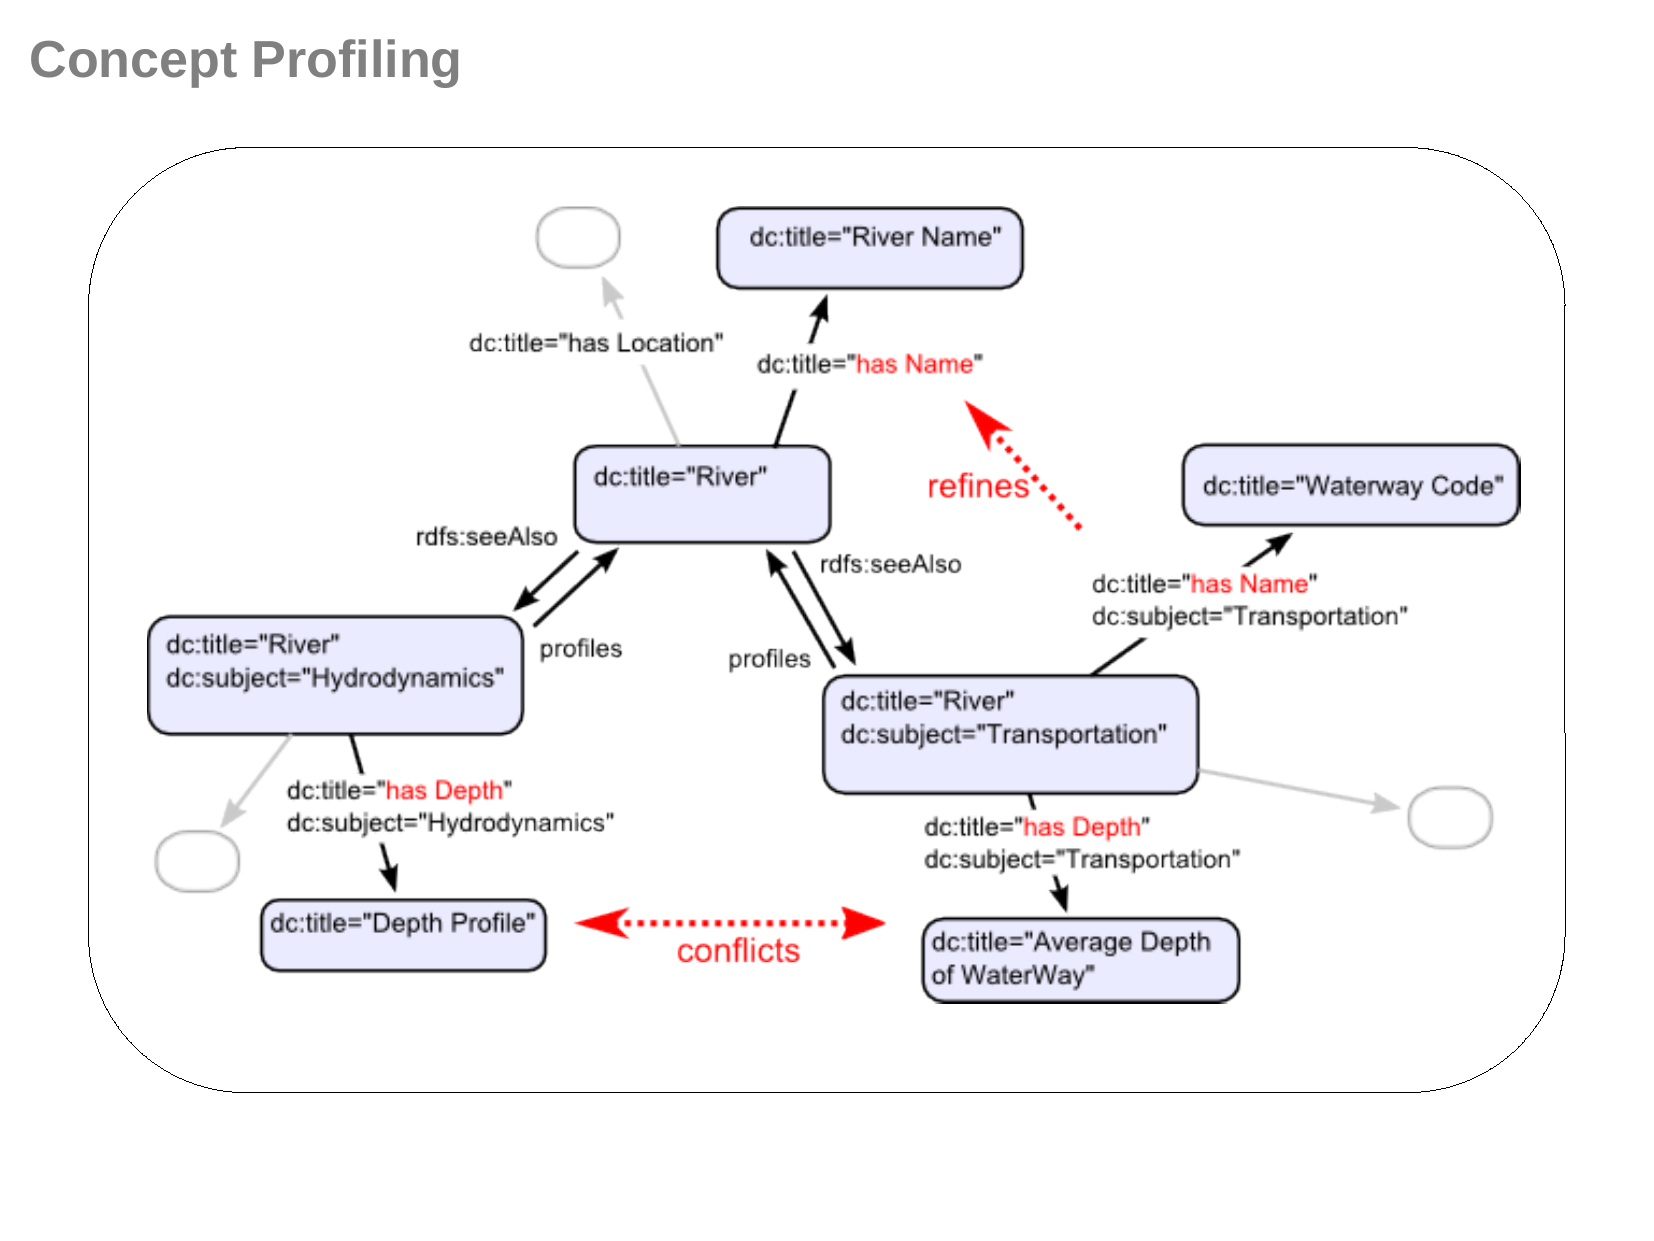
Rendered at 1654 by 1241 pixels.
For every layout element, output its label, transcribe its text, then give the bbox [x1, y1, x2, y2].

text_box [88, 147, 1566, 1093]
picture [147, 206, 1521, 1004]
title Concept Profiling [29, 0, 1459, 119]
